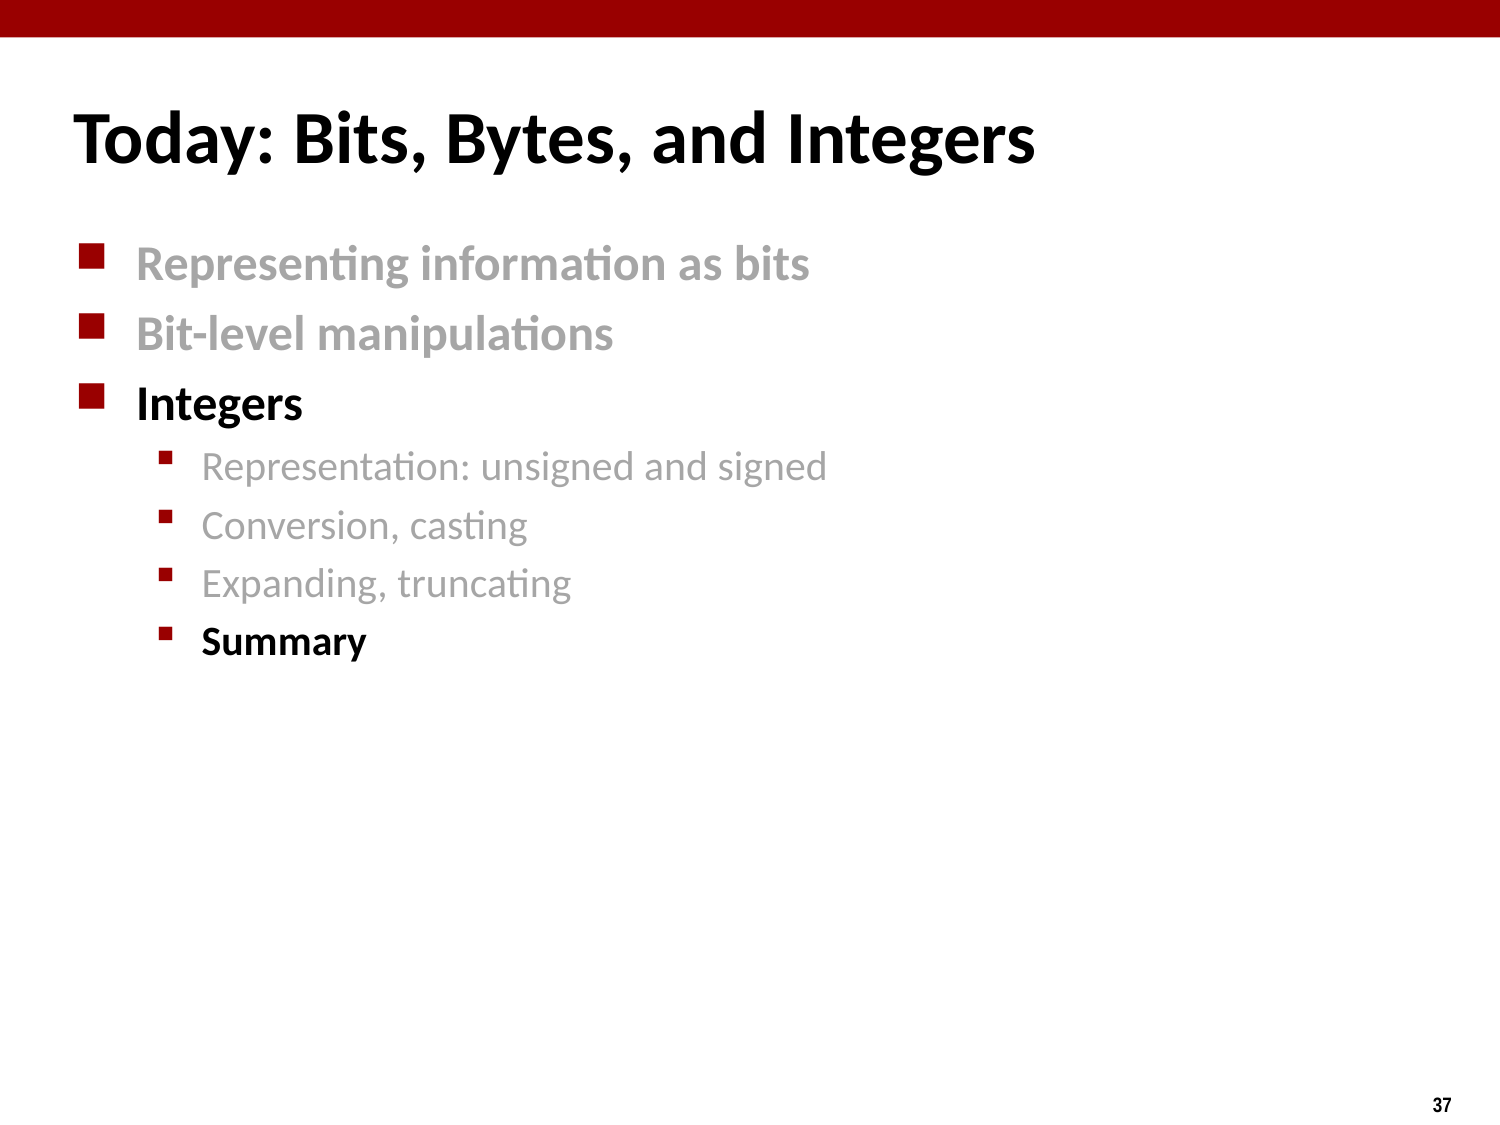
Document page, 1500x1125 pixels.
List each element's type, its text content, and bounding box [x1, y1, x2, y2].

text_box Today: Bits, Bytes, and Integers [58, 71, 1304, 197]
text_box Representing information as bits Bit-level manipulations Integers Representation: unsigned and signed Conversion, casting Expanding, truncating Summary [65, 223, 1361, 1039]
